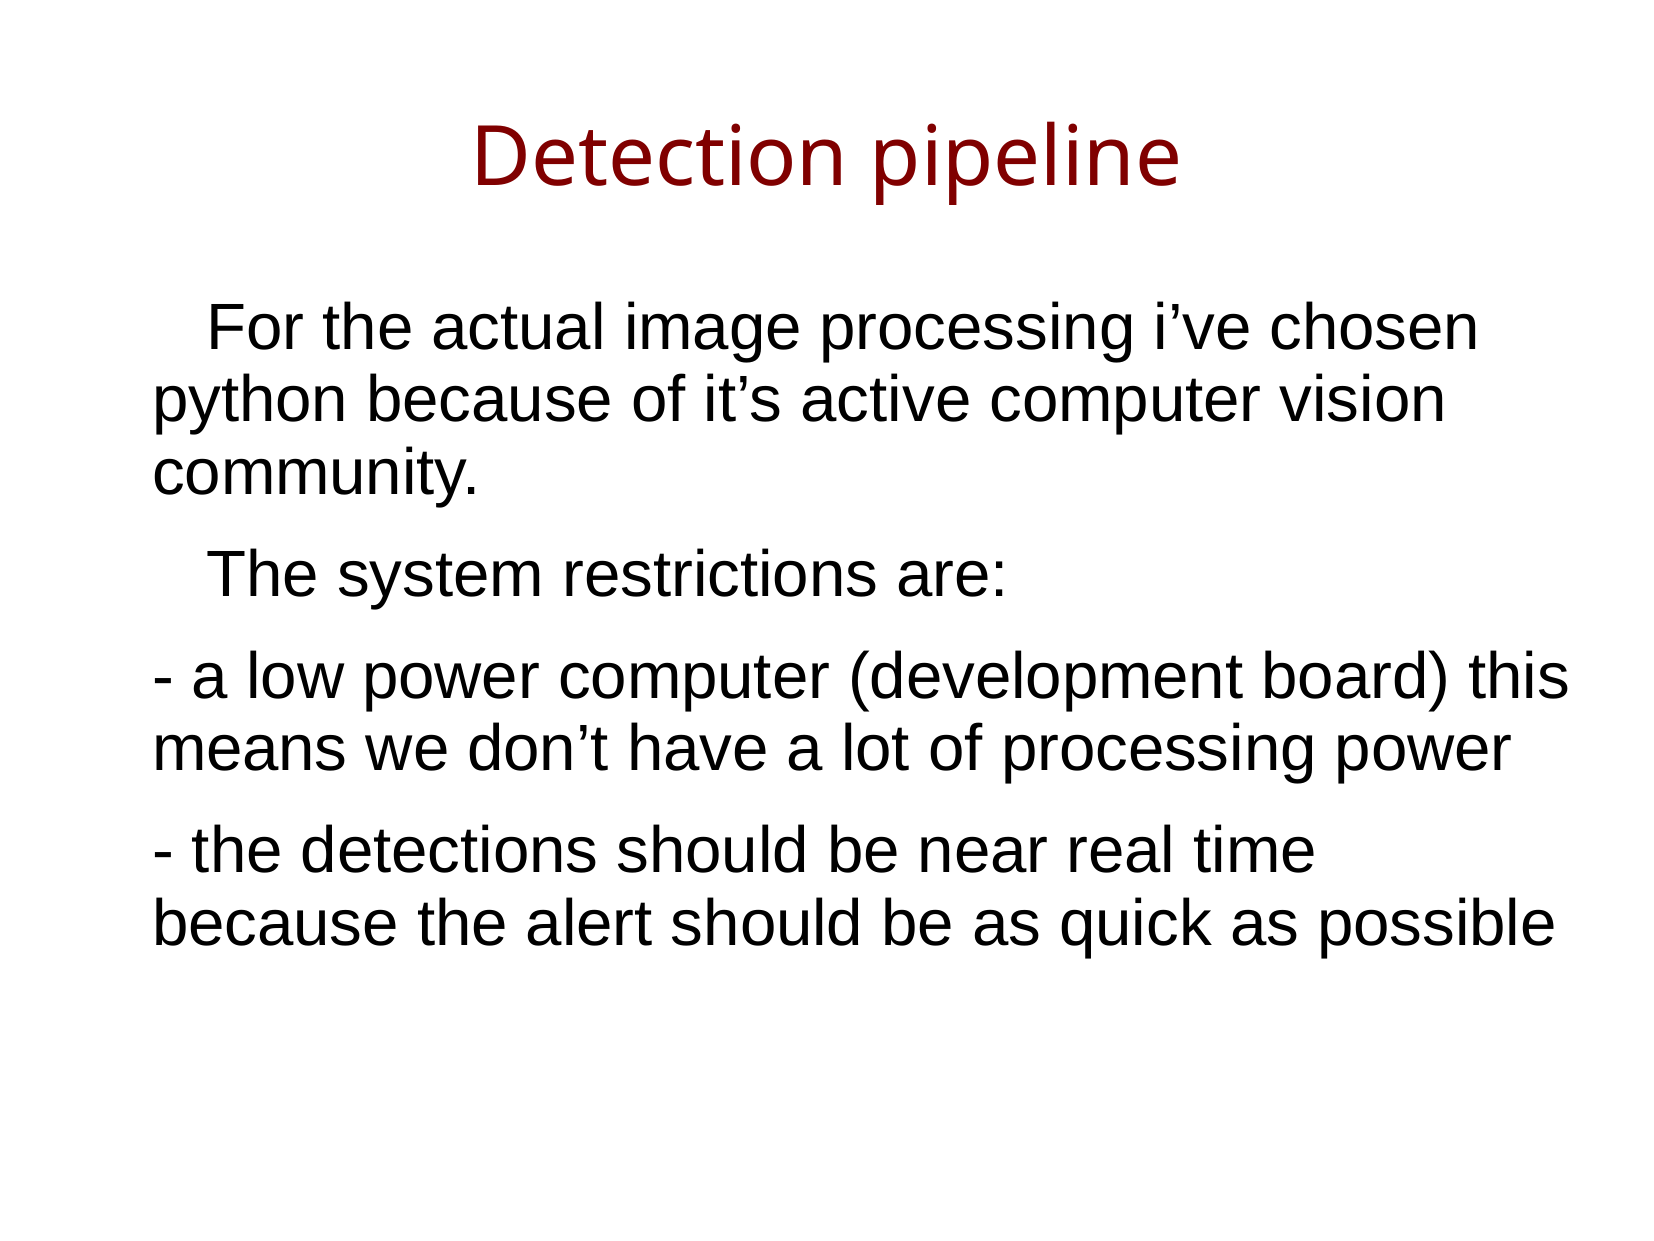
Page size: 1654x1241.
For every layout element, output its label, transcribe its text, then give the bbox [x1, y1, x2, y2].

title Detection pipeline [82, 49, 1571, 257]
list For the actual image processing i’ve chosen python because of it’s active computer vision community. The system restrictions are: - a low power computer (development board) this means we don’t have a lot of processing power - the detections should be near real time because the alert should be as quick as possible [82, 290, 1571, 1010]
